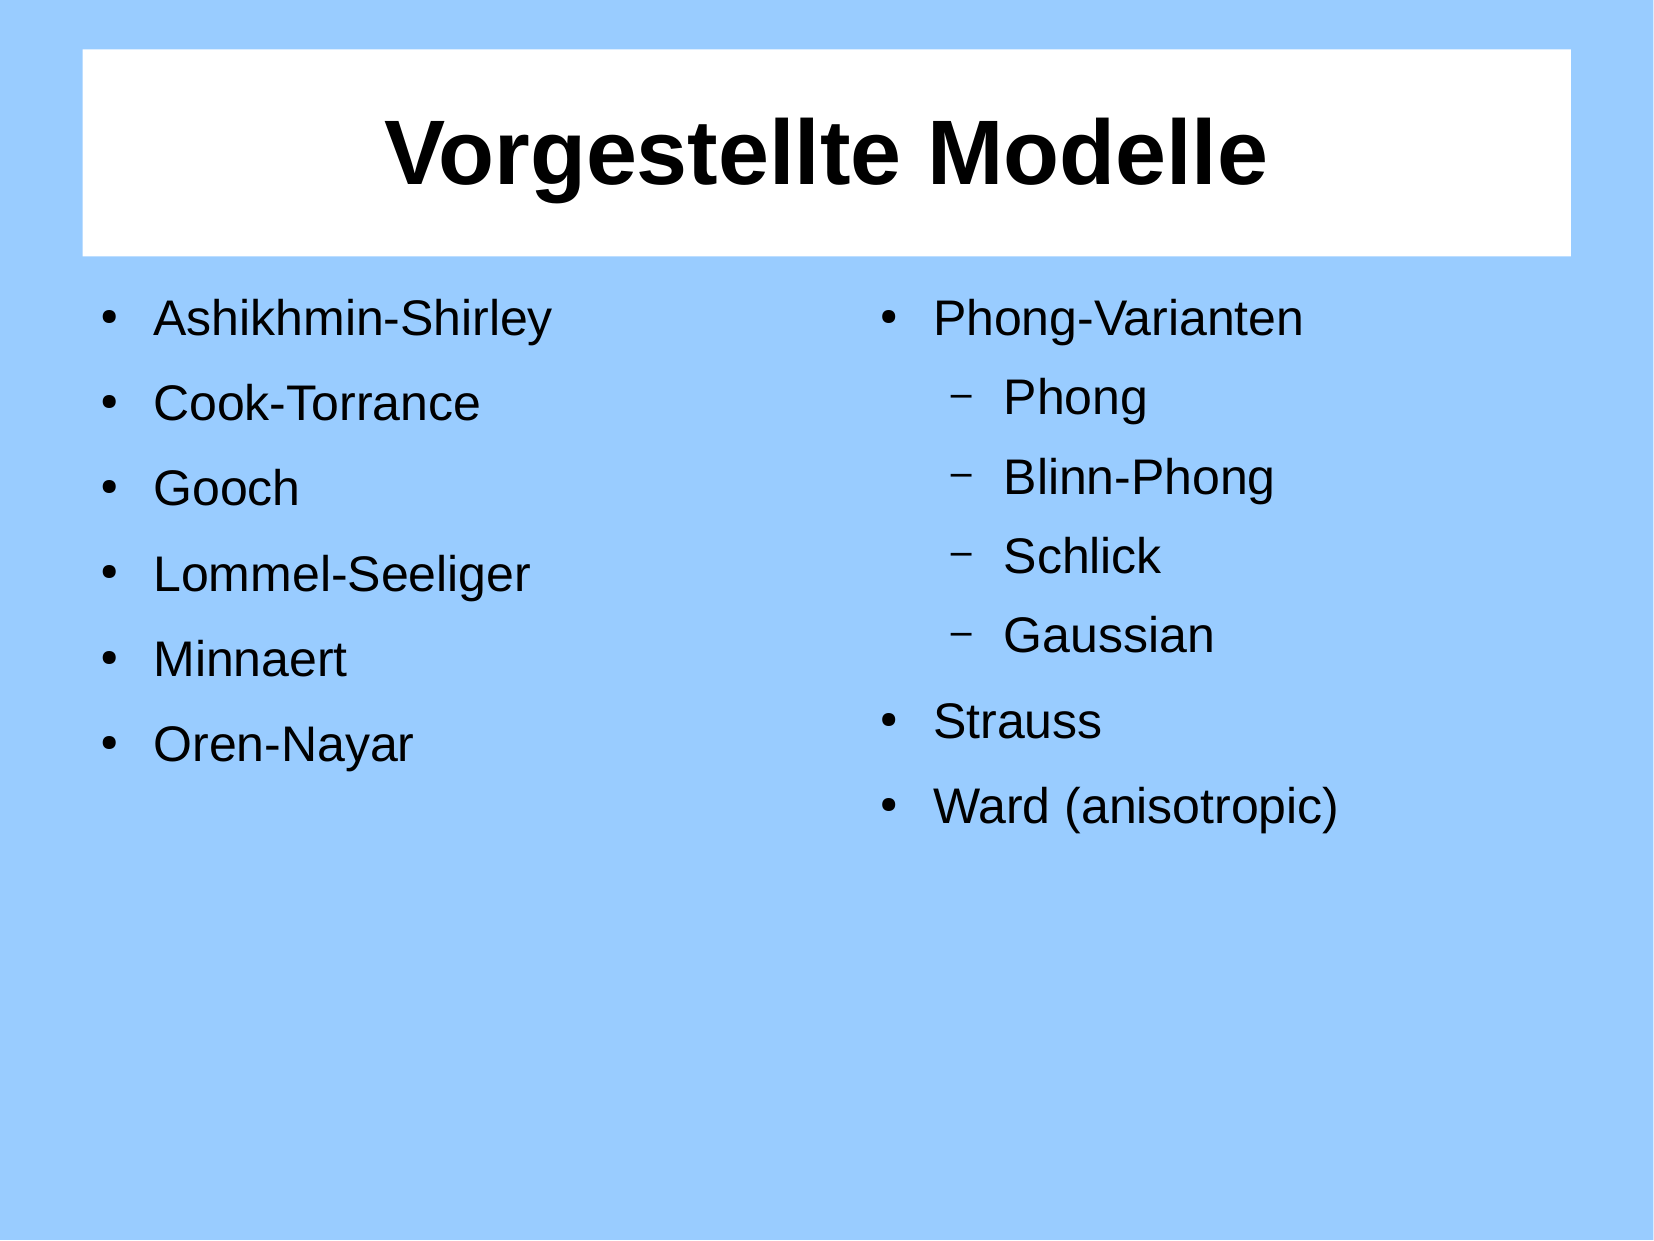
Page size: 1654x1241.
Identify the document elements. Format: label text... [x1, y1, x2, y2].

list Phong-Varianten Phong Blinn-Phong Schlick Gaussian Strauss Ward (anisotropic) [862, 290, 1571, 1170]
title Vorgestellte Modelle [82, 49, 1571, 257]
list Ashikhmin-Shirley Cook-Torrance Gooch Lommel-Seeliger Minnaert Oren-Nayar [82, 290, 792, 1170]
